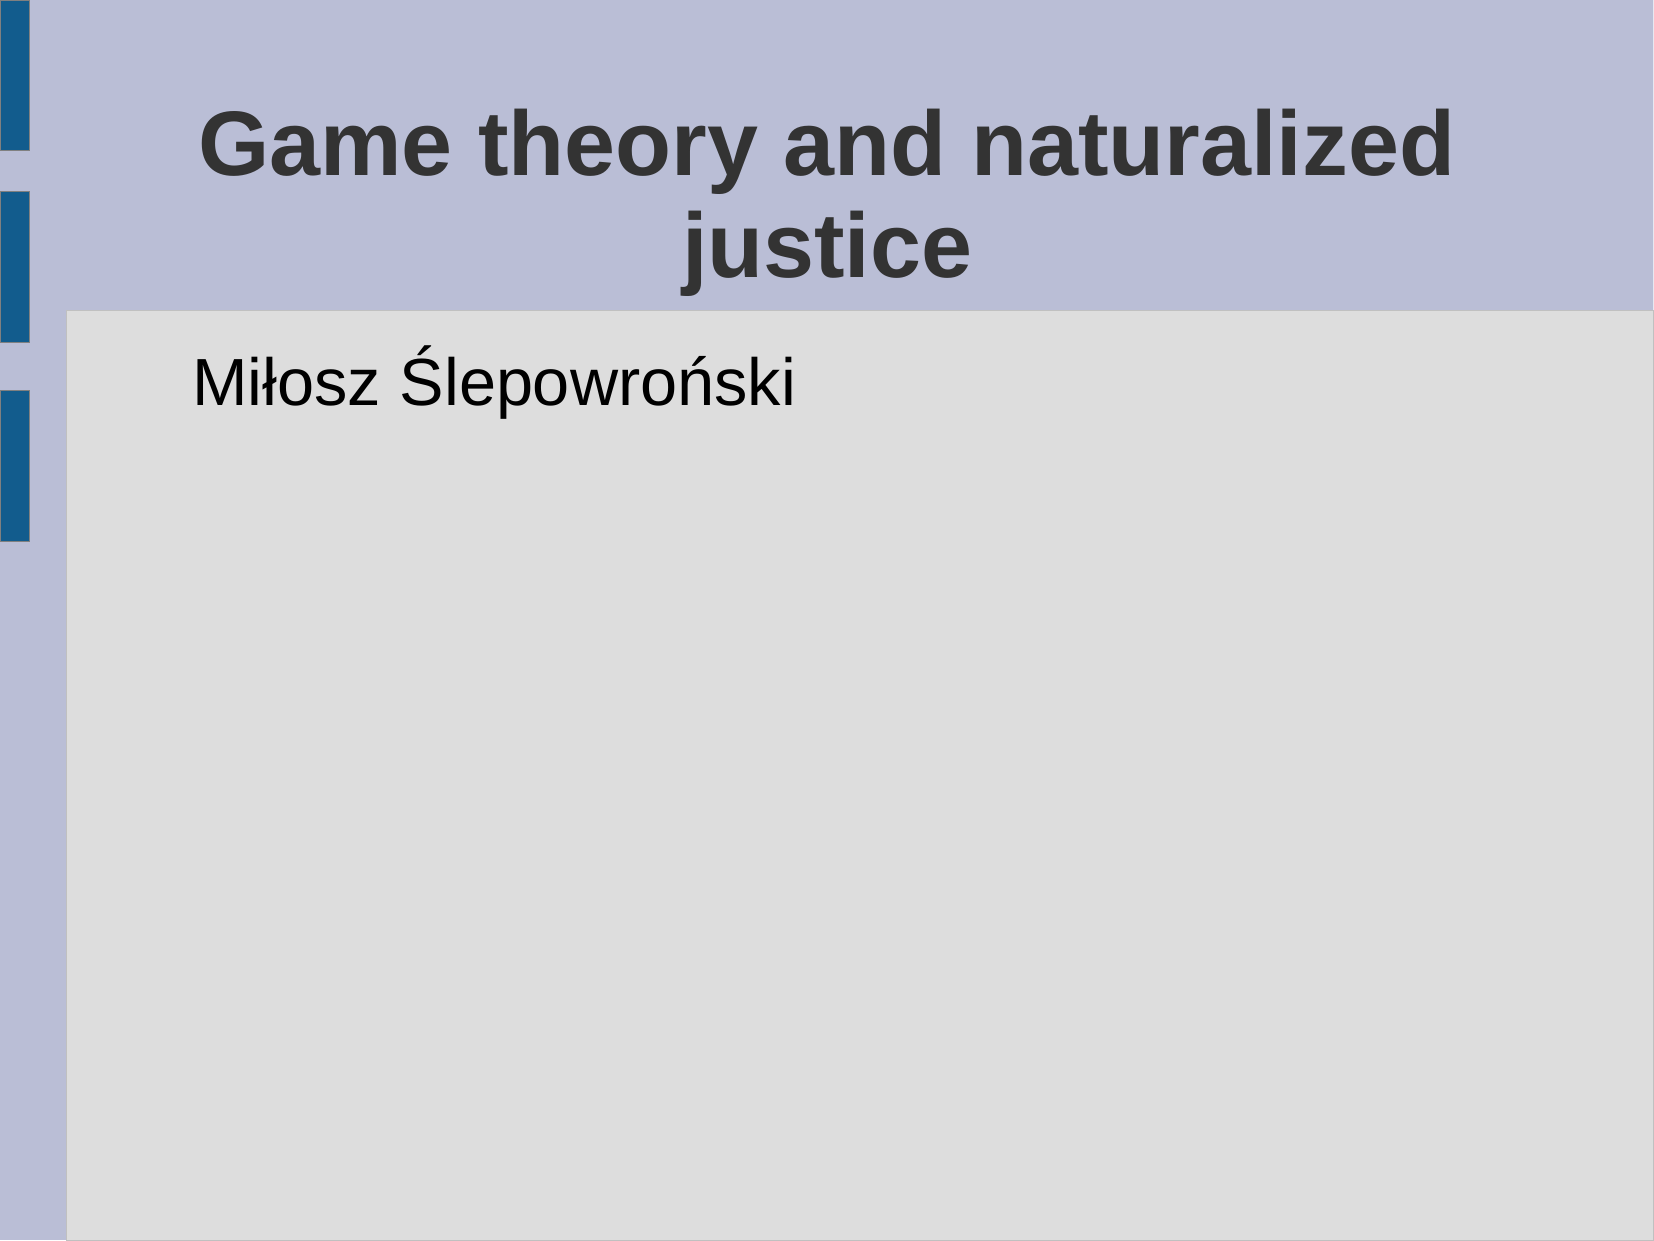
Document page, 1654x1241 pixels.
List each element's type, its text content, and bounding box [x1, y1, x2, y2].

list Miłosz Ślepowroński [121, 344, 1534, 1127]
title Game theory and naturalized justice [121, 91, 1534, 299]
